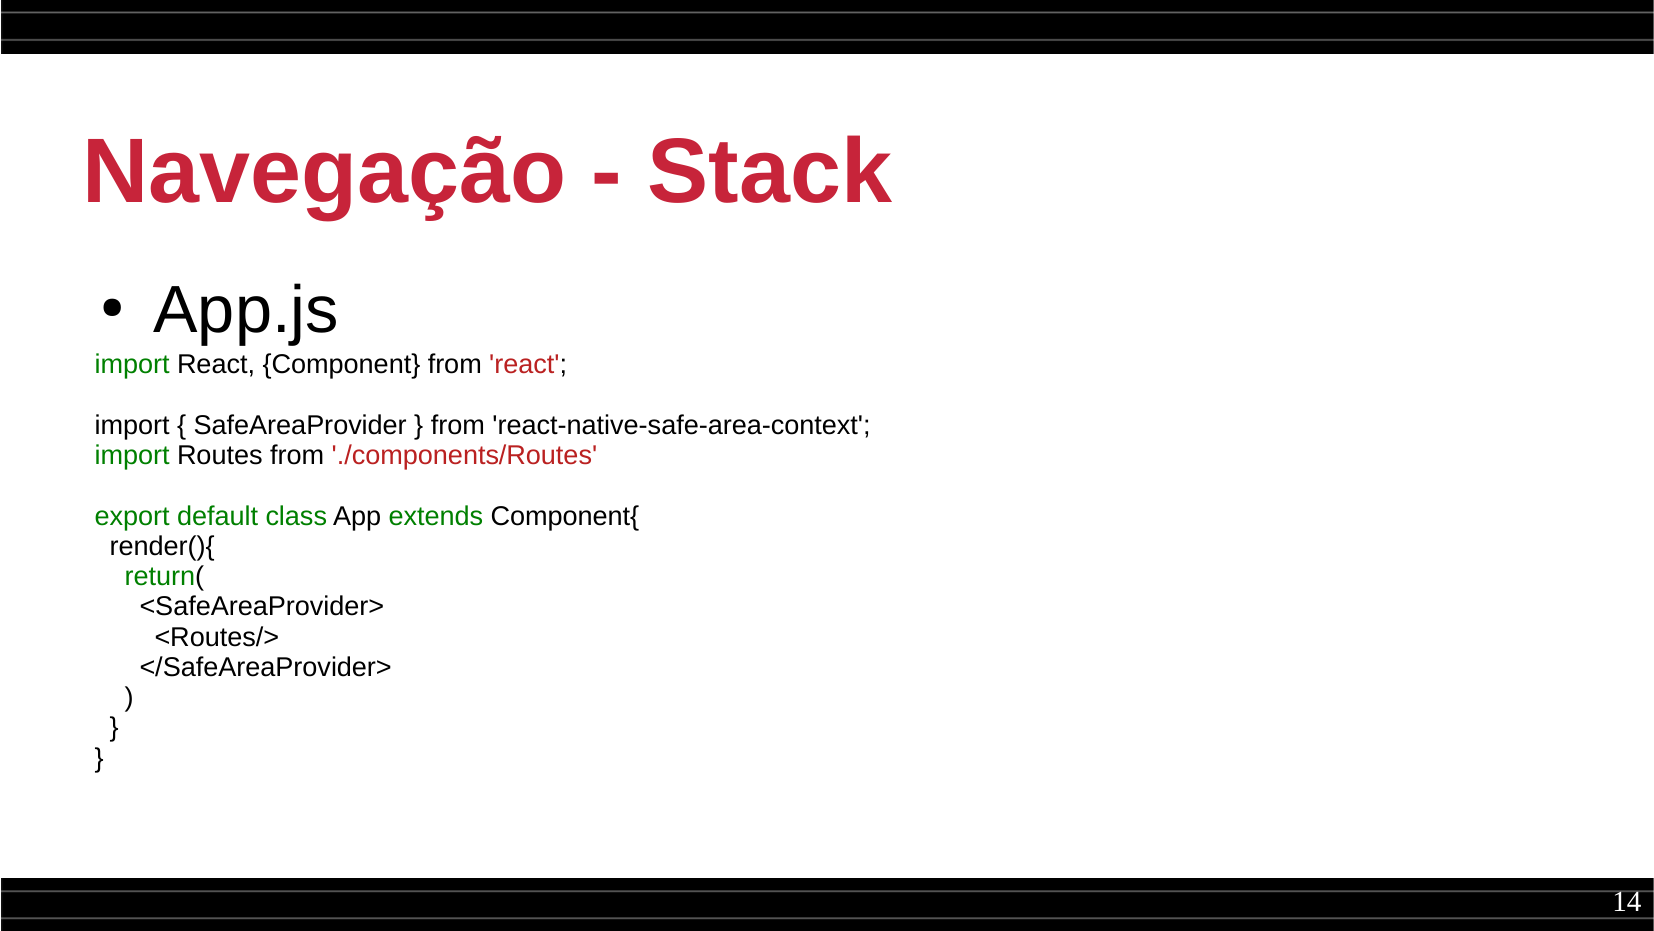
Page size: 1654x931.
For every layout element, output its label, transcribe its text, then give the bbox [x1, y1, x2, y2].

text_box import React, {Component} from 'react'; import { SafeAreaProvider } from 'react-native-safe-area-context'; import Routes from './components/Routes' export default class App extends Component{ render(){ return( <SafeAreaProvider> <Routes/> </SafeAreaProvider> ) } } [79, 341, 1600, 781]
title Navegação - Stack [82, 92, 1571, 249]
picture [1, 878, 1654, 931]
picture [1, 0, 1654, 54]
list App.js [82, 271, 1571, 341]
